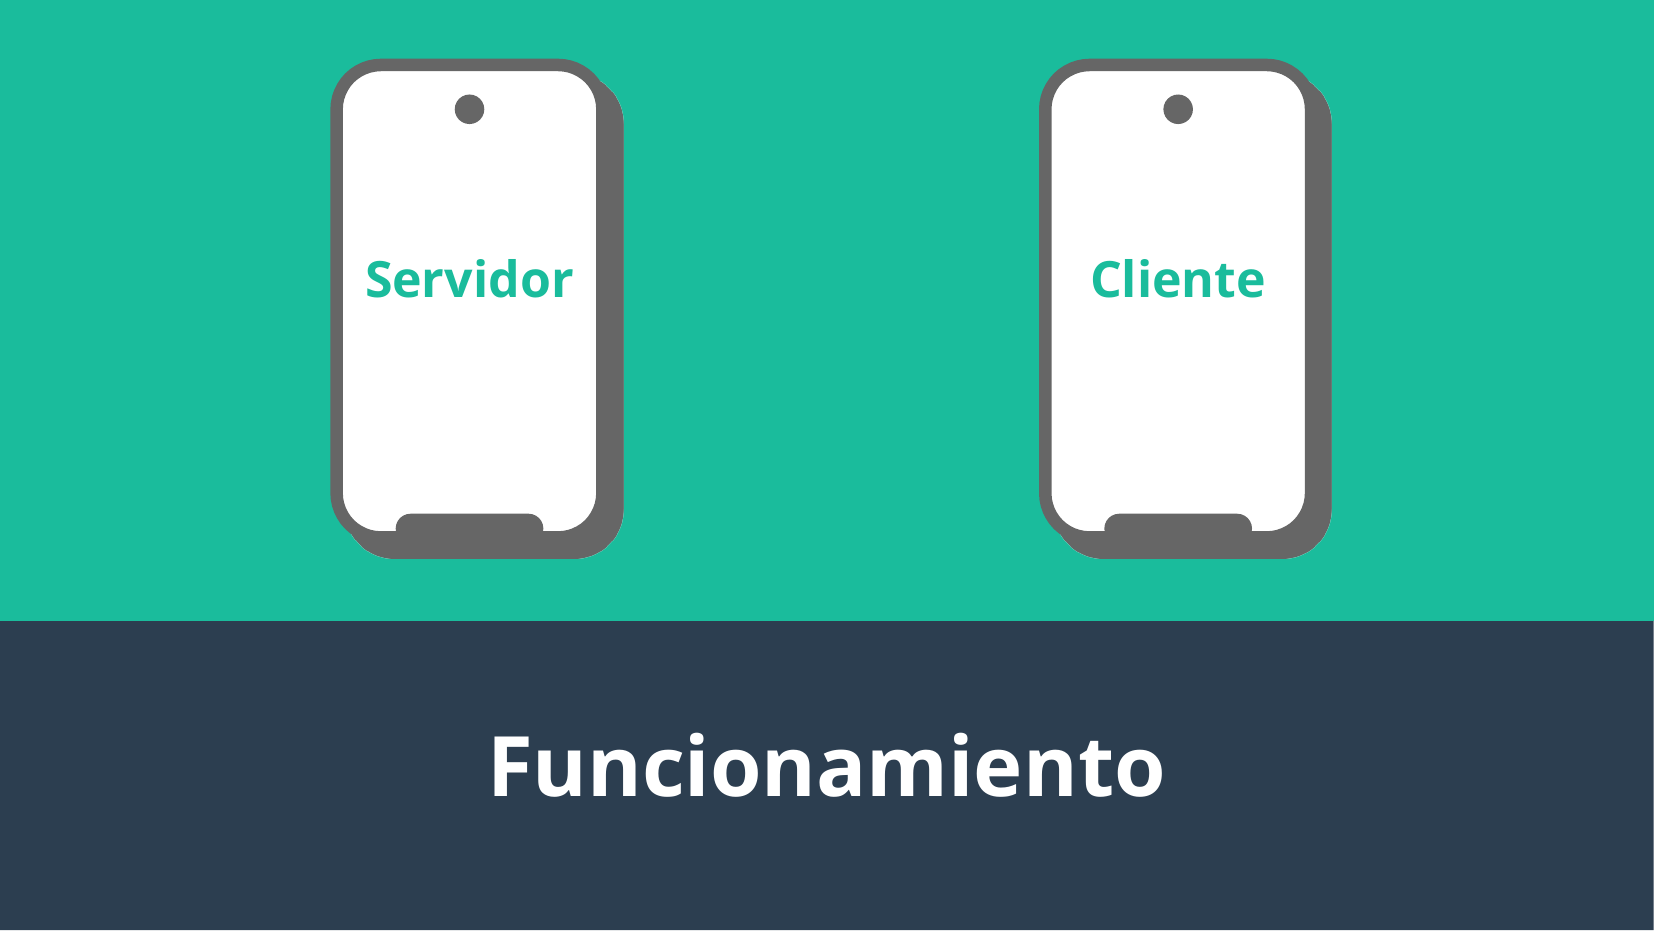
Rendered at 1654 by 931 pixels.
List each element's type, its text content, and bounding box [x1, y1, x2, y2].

subtitle Funcionamiento [59, 642, 1595, 886]
text_box Cliente [1045, 236, 1312, 320]
text_box [1045, 64, 1312, 236]
text_box [336, 64, 603, 236]
text_box [1045, 320, 1312, 544]
text_box [336, 320, 603, 544]
text_box Servidor [336, 236, 603, 320]
